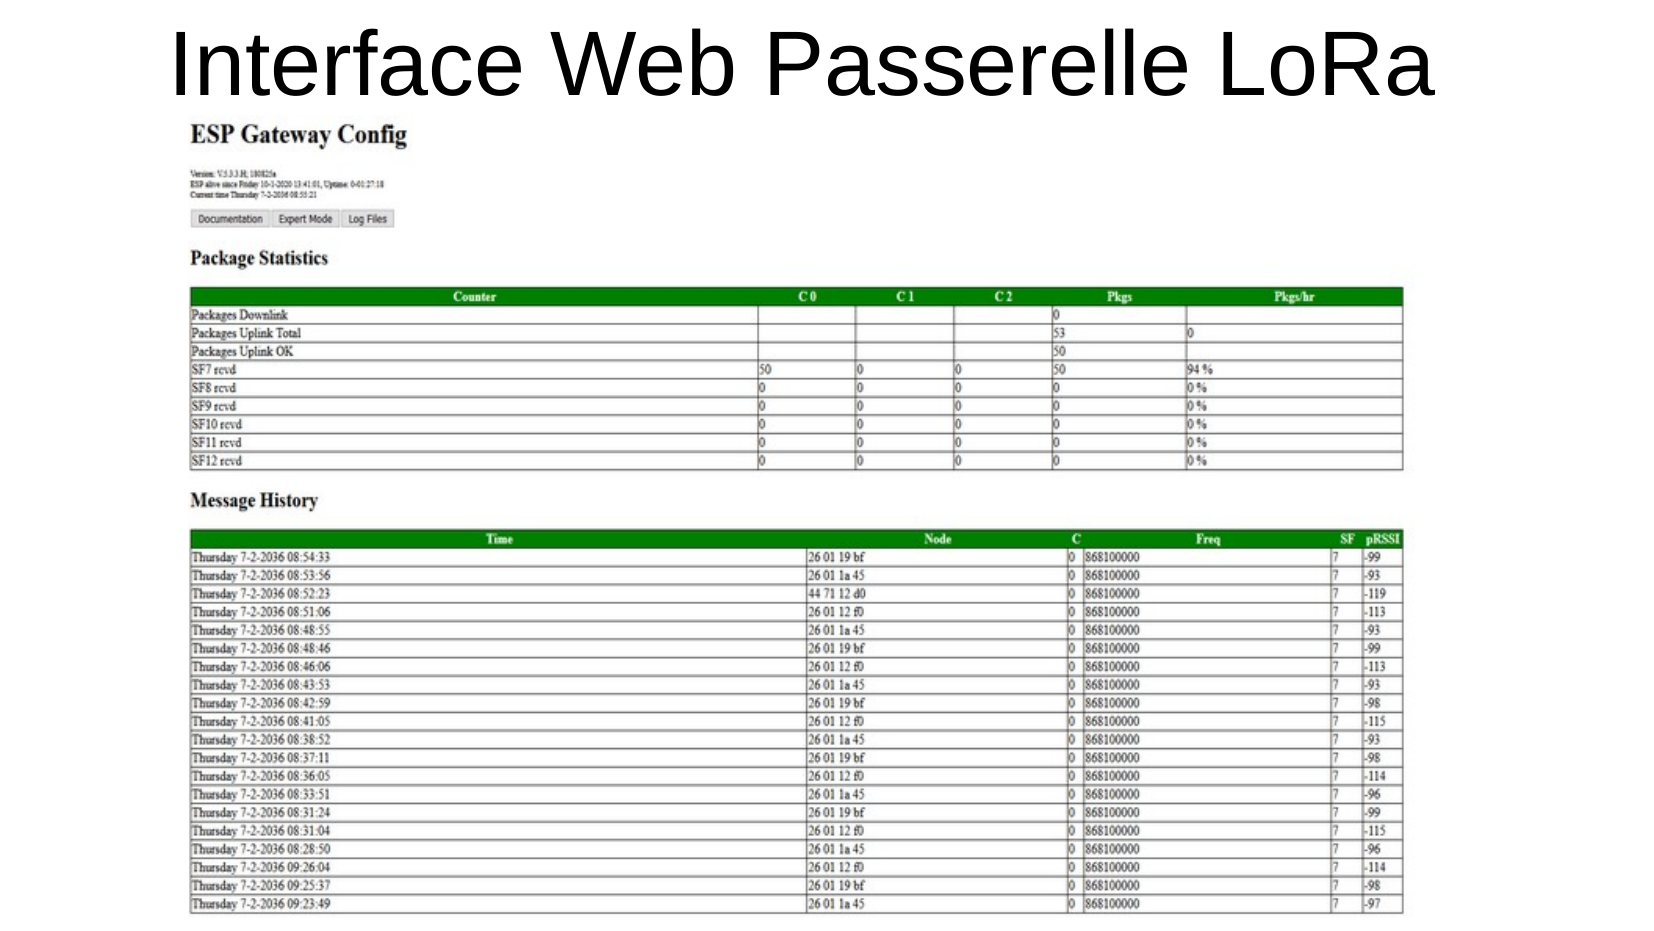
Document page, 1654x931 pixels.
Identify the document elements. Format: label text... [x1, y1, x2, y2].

picture [188, 115, 1418, 922]
title Interface Web Passerelle LoRa [59, 0, 1548, 142]
